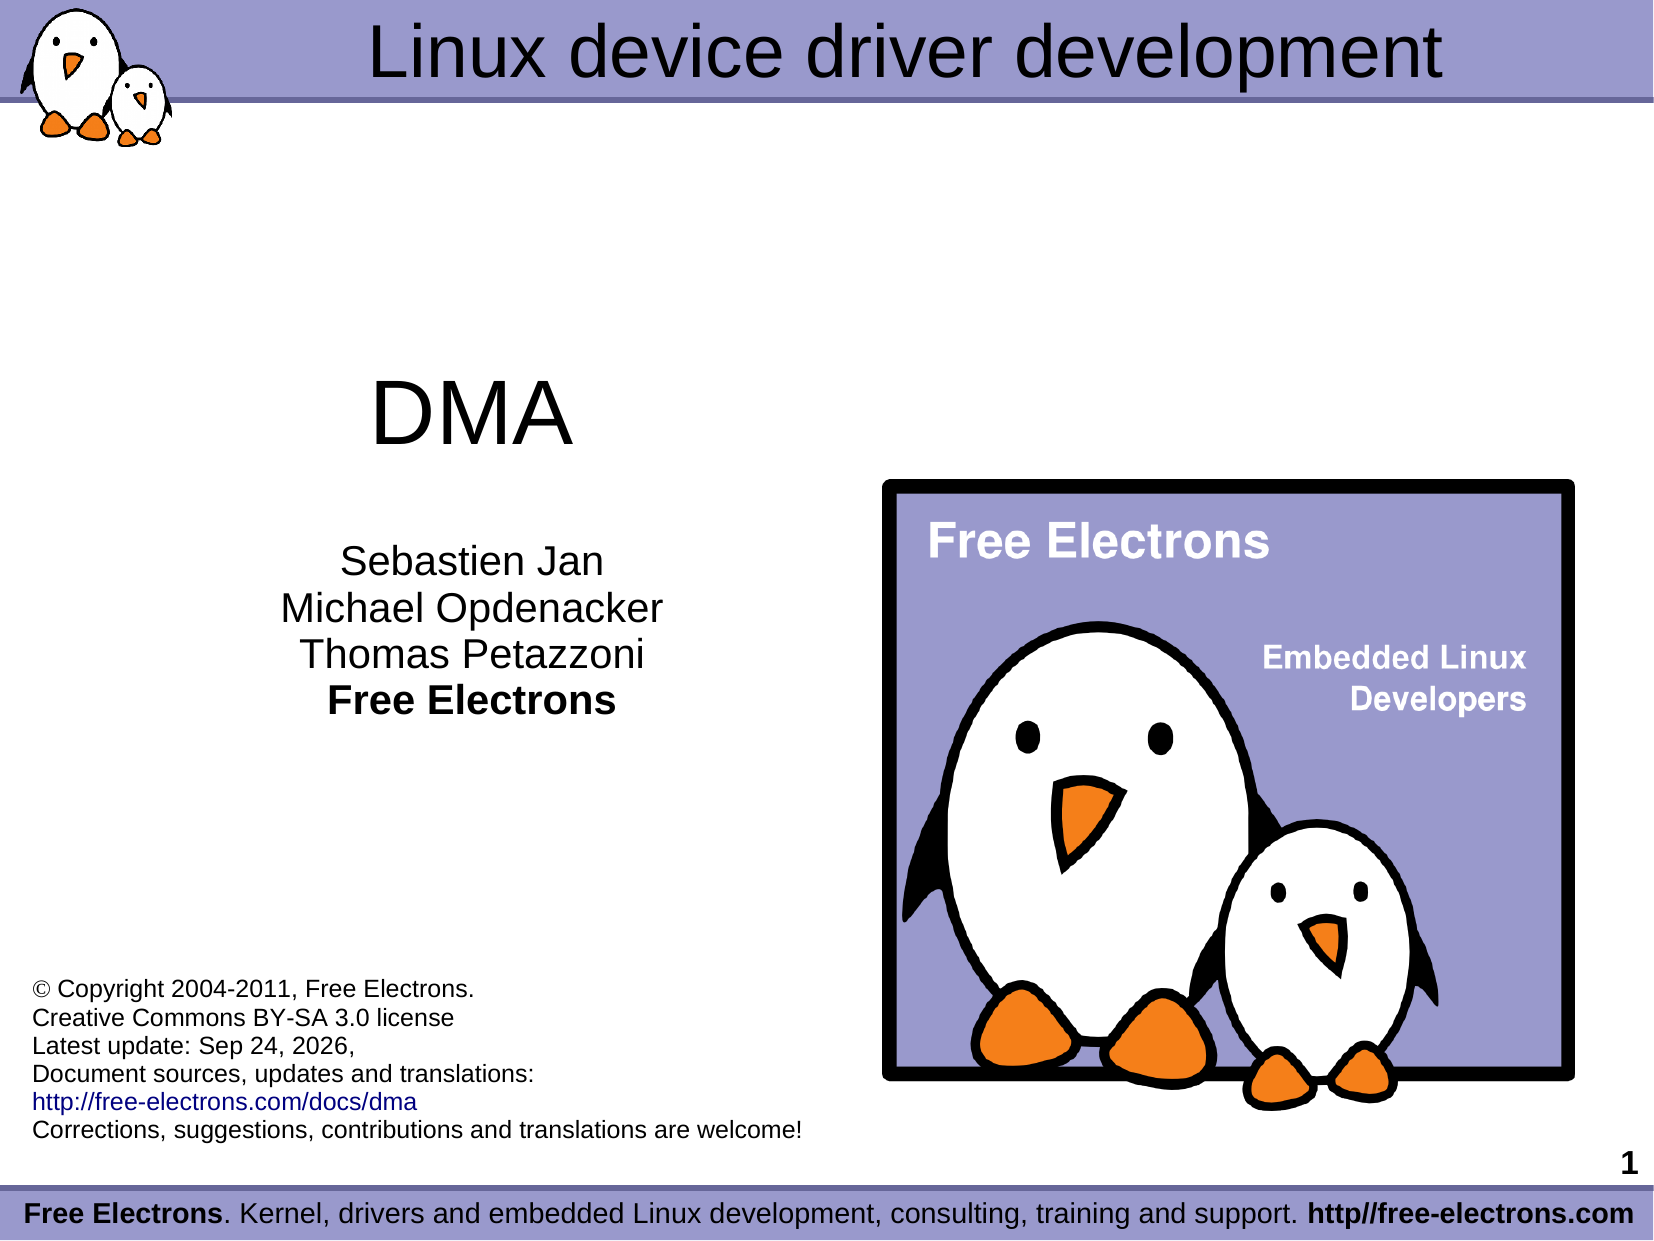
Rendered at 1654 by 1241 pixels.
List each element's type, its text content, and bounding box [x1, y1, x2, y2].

list © Copyright 2004-2011, Free Electrons. Creative Commons BY-SA 3.0 license Latest update: Mar 6, 2011, Document sources, updates and translations: http://free-electrons.com/docs/dma Corrections, suggestions, contributions and translations are welcome! [32, 975, 830, 1163]
subtitle DMA Sebastien Jan Michael Opdenacker Thomas Petazzoni Free Electrons [87, 184, 840, 901]
picture [882, 479, 1575, 1111]
title Linux device driver development [161, 4, 1651, 98]
picture [20, 8, 172, 147]
